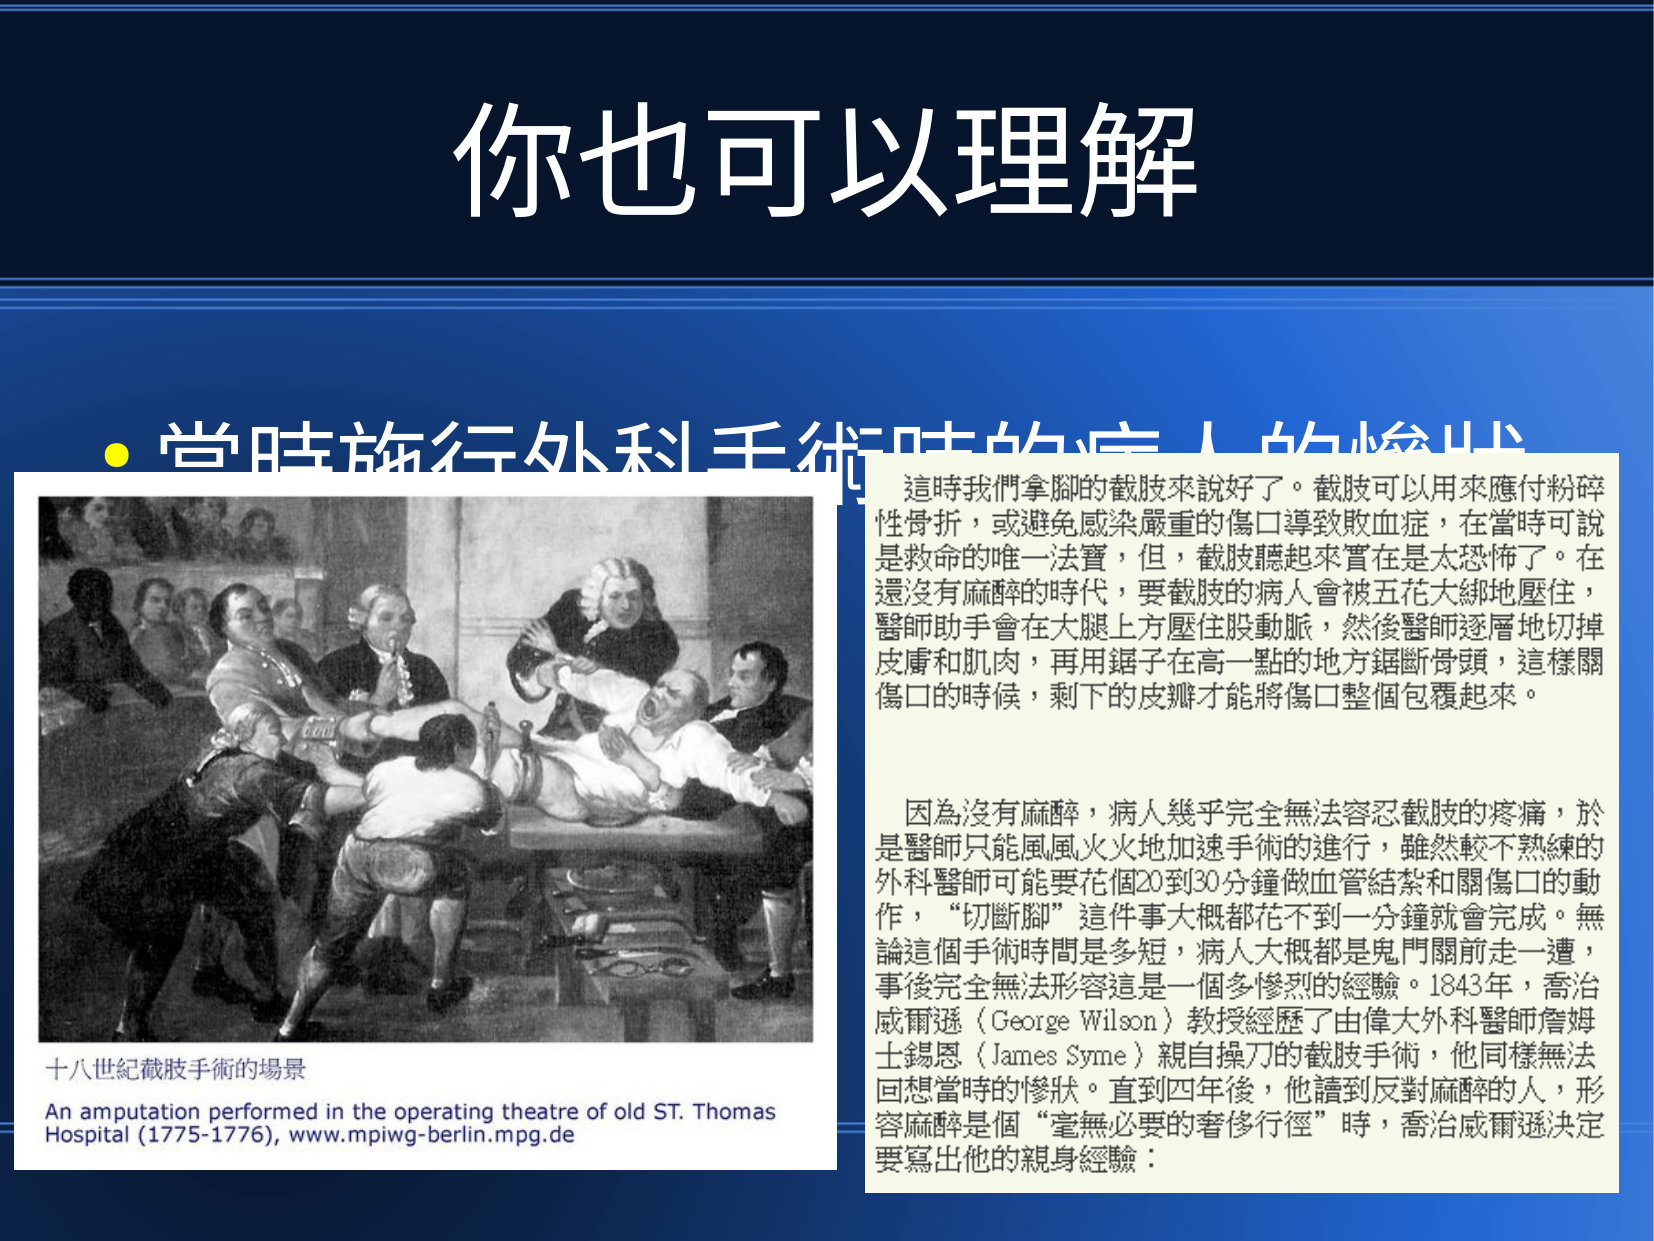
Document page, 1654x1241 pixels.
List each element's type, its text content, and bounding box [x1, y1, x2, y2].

title 你也可以理解 [82, 49, 1571, 257]
list 當時施行外科手術時的病人的慘狀 [82, 325, 1571, 1241]
picture [0, 0, 1654, 1241]
